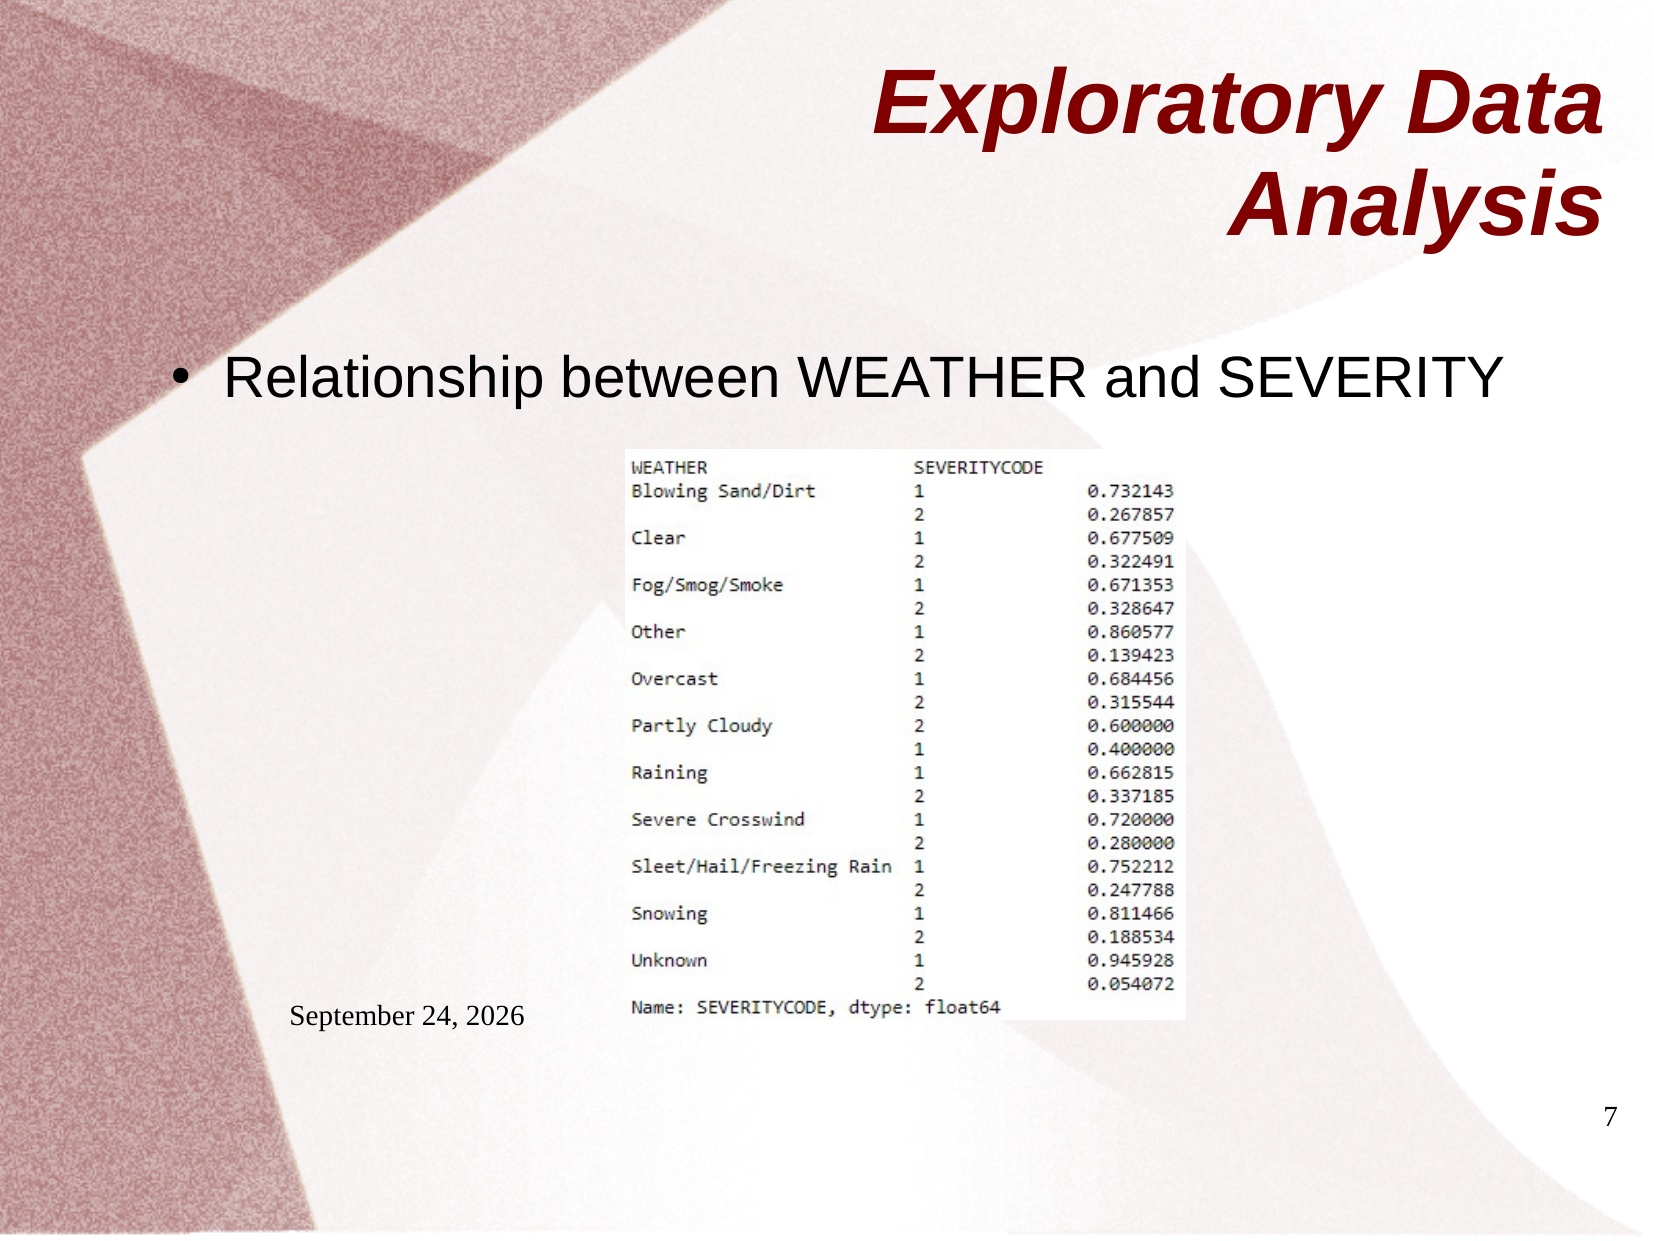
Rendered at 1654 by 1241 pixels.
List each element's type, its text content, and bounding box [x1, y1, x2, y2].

picture [0, 0, 1654, 1241]
list Relationship between WEATHER and SEVERITY [152, 344, 1534, 976]
title Exploratory Data Analysis [596, 49, 1607, 257]
